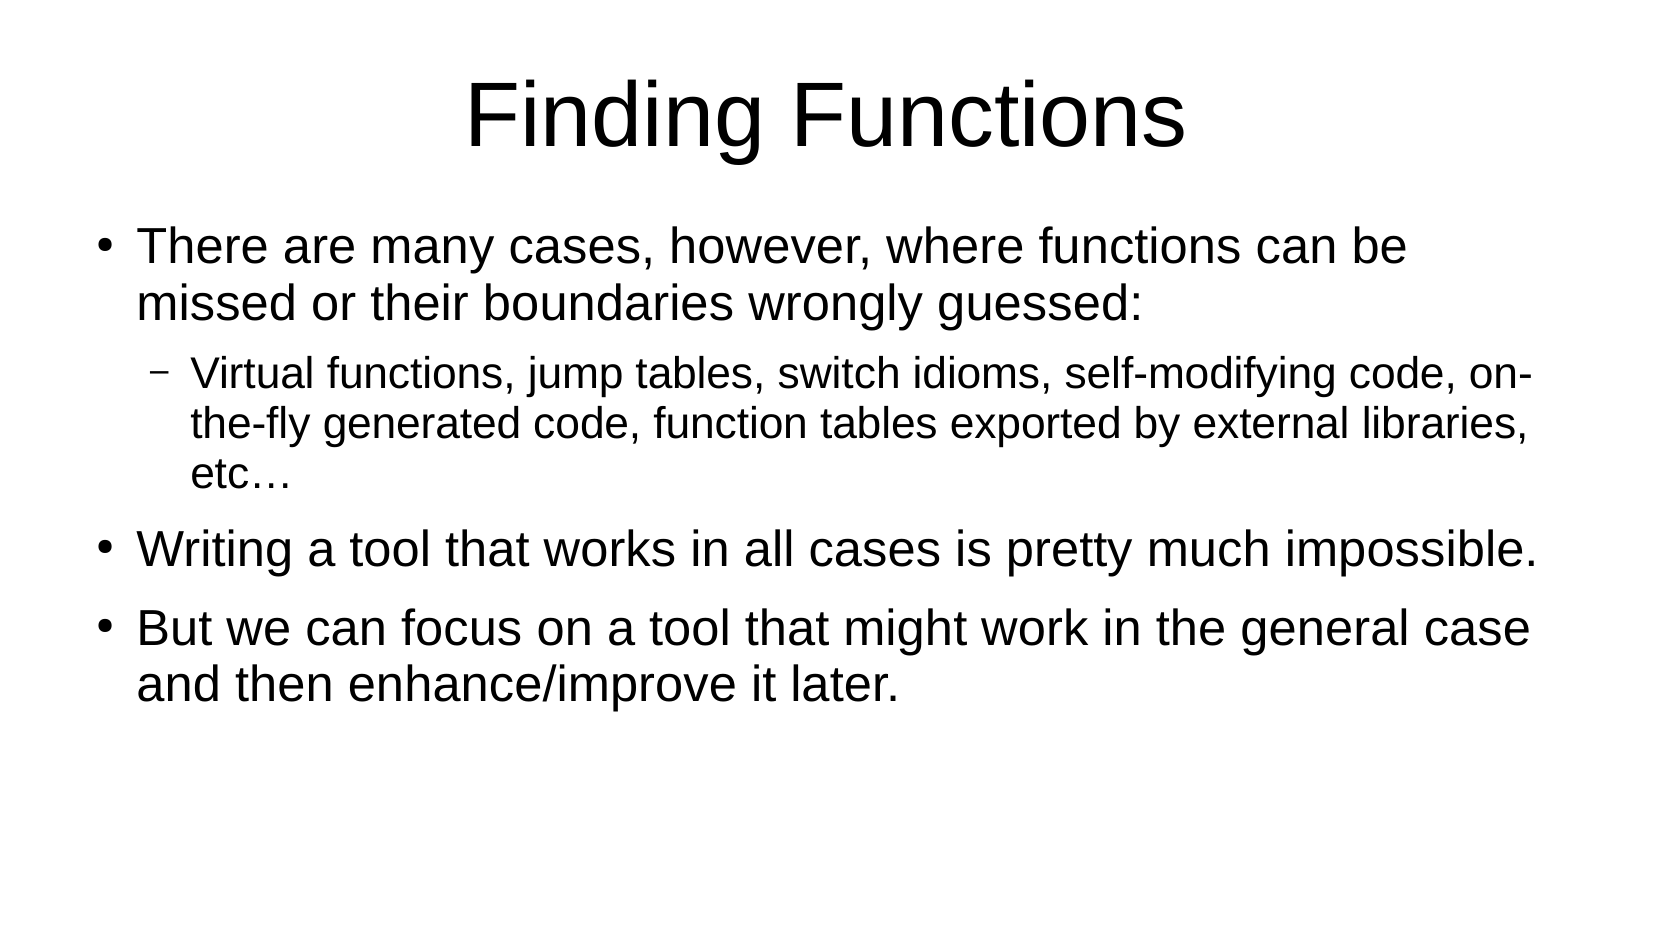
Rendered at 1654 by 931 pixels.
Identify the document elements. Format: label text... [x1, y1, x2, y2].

title Finding Functions [82, 37, 1571, 193]
list There are many cases, however, where functions can be missed or their boundaries wrongly guessed: Virtual functions, jump tables, switch idioms, self-modifying code, on-the-fly generated code, function tables exported by external libraries, etc… Writing a tool that works in all cases is pretty much impossible. But we can focus on a tool that might work in the general case and then enhance/improve it later. [82, 217, 1571, 758]
